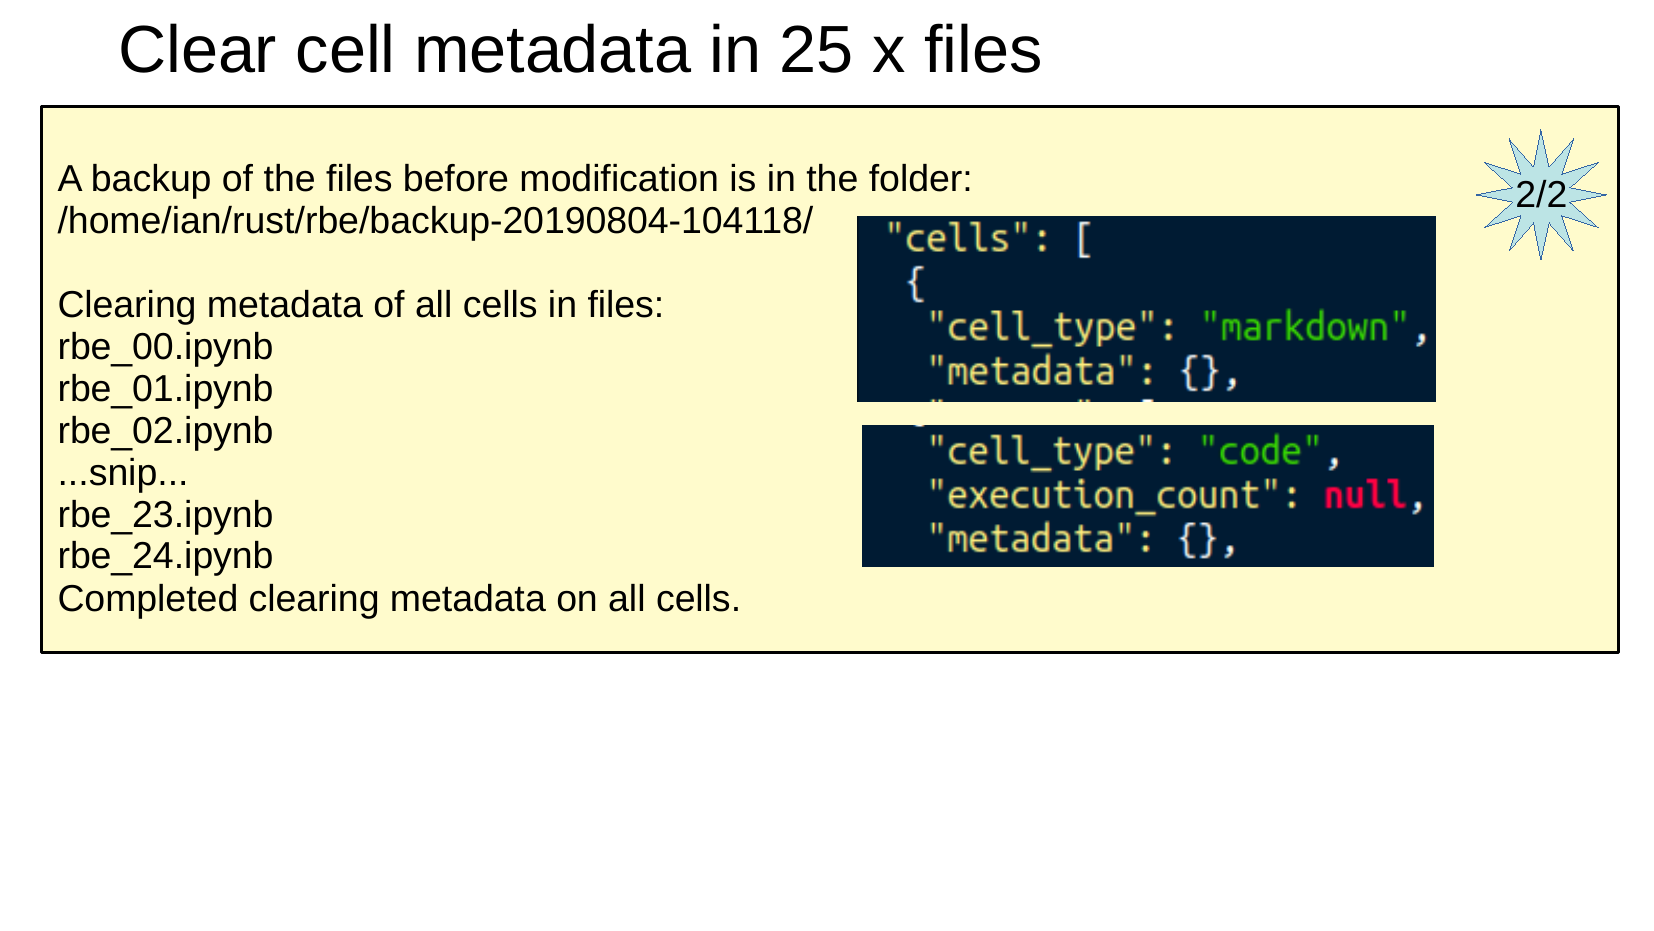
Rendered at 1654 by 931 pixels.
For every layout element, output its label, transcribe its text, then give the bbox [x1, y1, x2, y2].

picture [862, 425, 1434, 567]
picture [857, 216, 1436, 402]
text_box 2/2 [1476, 129, 1607, 260]
text_box A backup of the files before modification is in the folder: /home/ian/rust/rbe/backup-20190804-104118/ Clearing metadata of all cells in files: rbe_00.ipynb rbe_01.ipynb rbe_02.ipynb ...snip... rbe_23.ipynb rbe_24.ipynb Completed clearing metadata on all cells. [41, 106, 1619, 653]
text_box Clear cell metadata in 25 x files [82, 5, 1571, 95]
